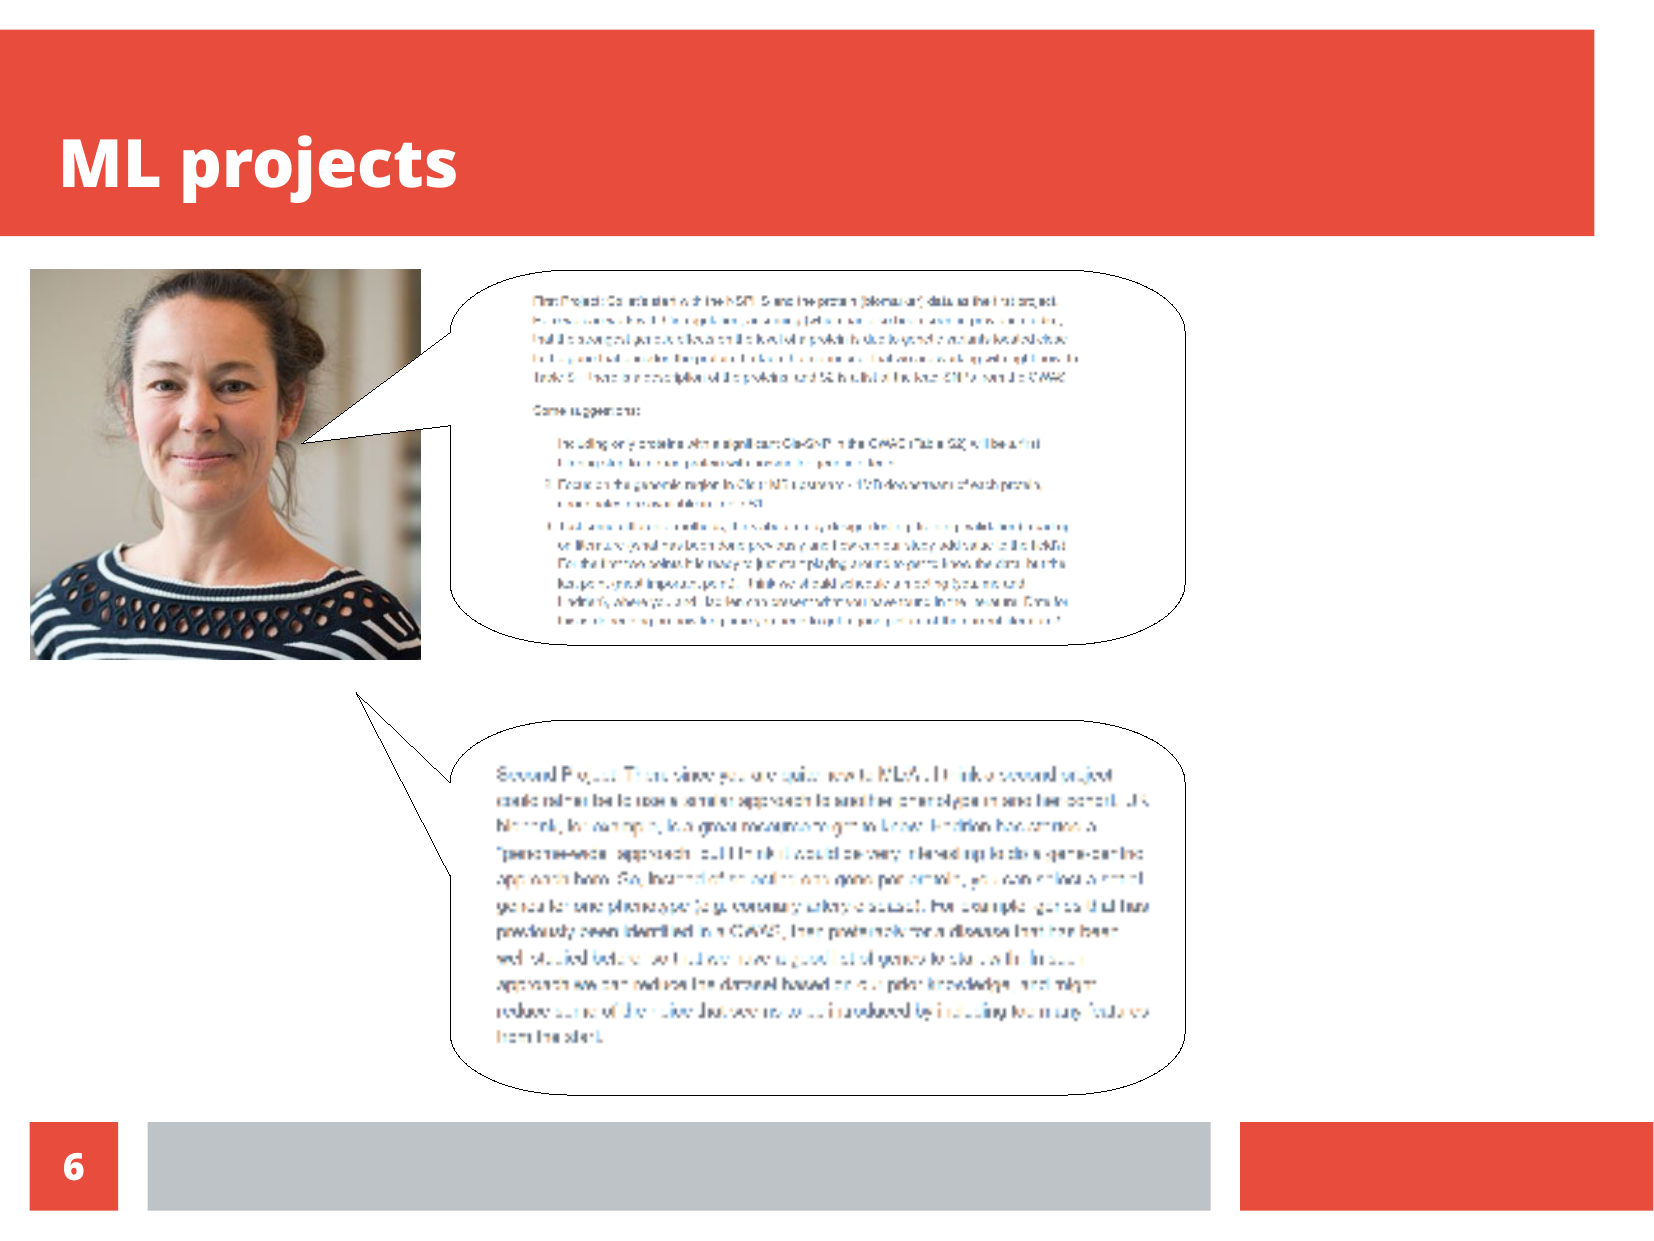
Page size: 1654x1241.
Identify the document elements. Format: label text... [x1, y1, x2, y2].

text_box [356, 692, 1186, 1096]
title ML projects [59, 59, 1595, 207]
picture [495, 764, 1156, 1051]
picture [30, 269, 421, 661]
picture [531, 294, 1081, 631]
text_box [301, 270, 1186, 646]
